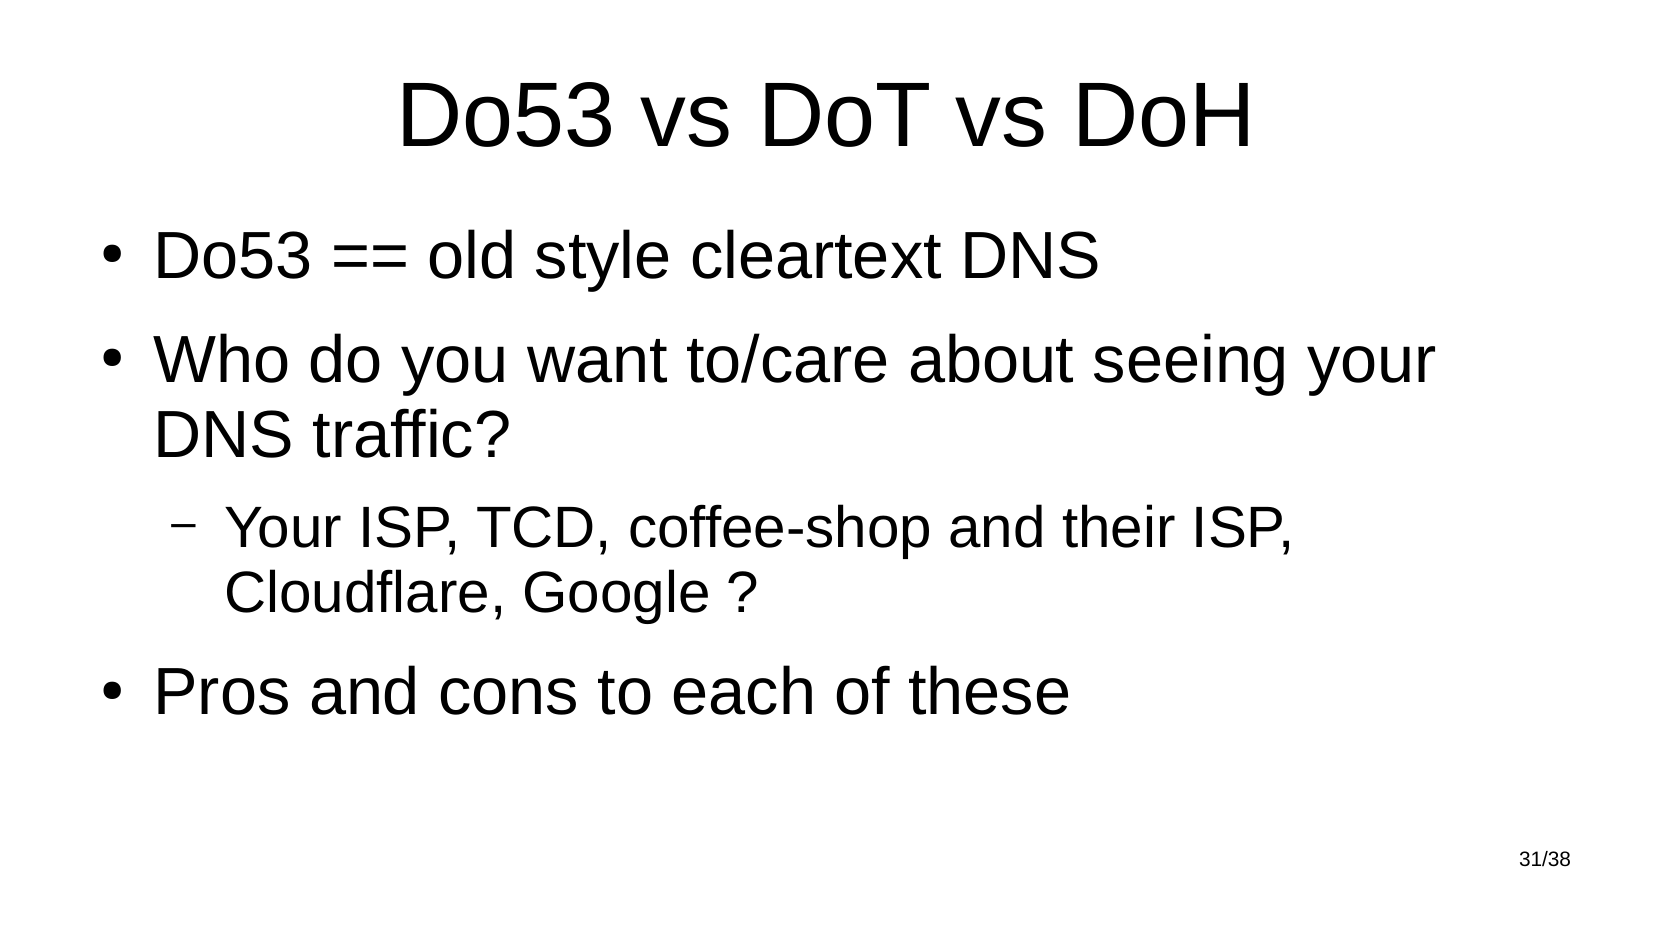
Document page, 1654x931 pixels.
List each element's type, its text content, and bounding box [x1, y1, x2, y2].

list Do53 == old style cleartext DNS Who do you want to/care about seeing your DNS traffic? Your ISP, TCD, coffee-shop and their ISP, Cloudflare, Google ? Pros and cons to each of these [82, 217, 1571, 758]
title Do53 vs DoT vs DoH [82, 37, 1571, 193]
